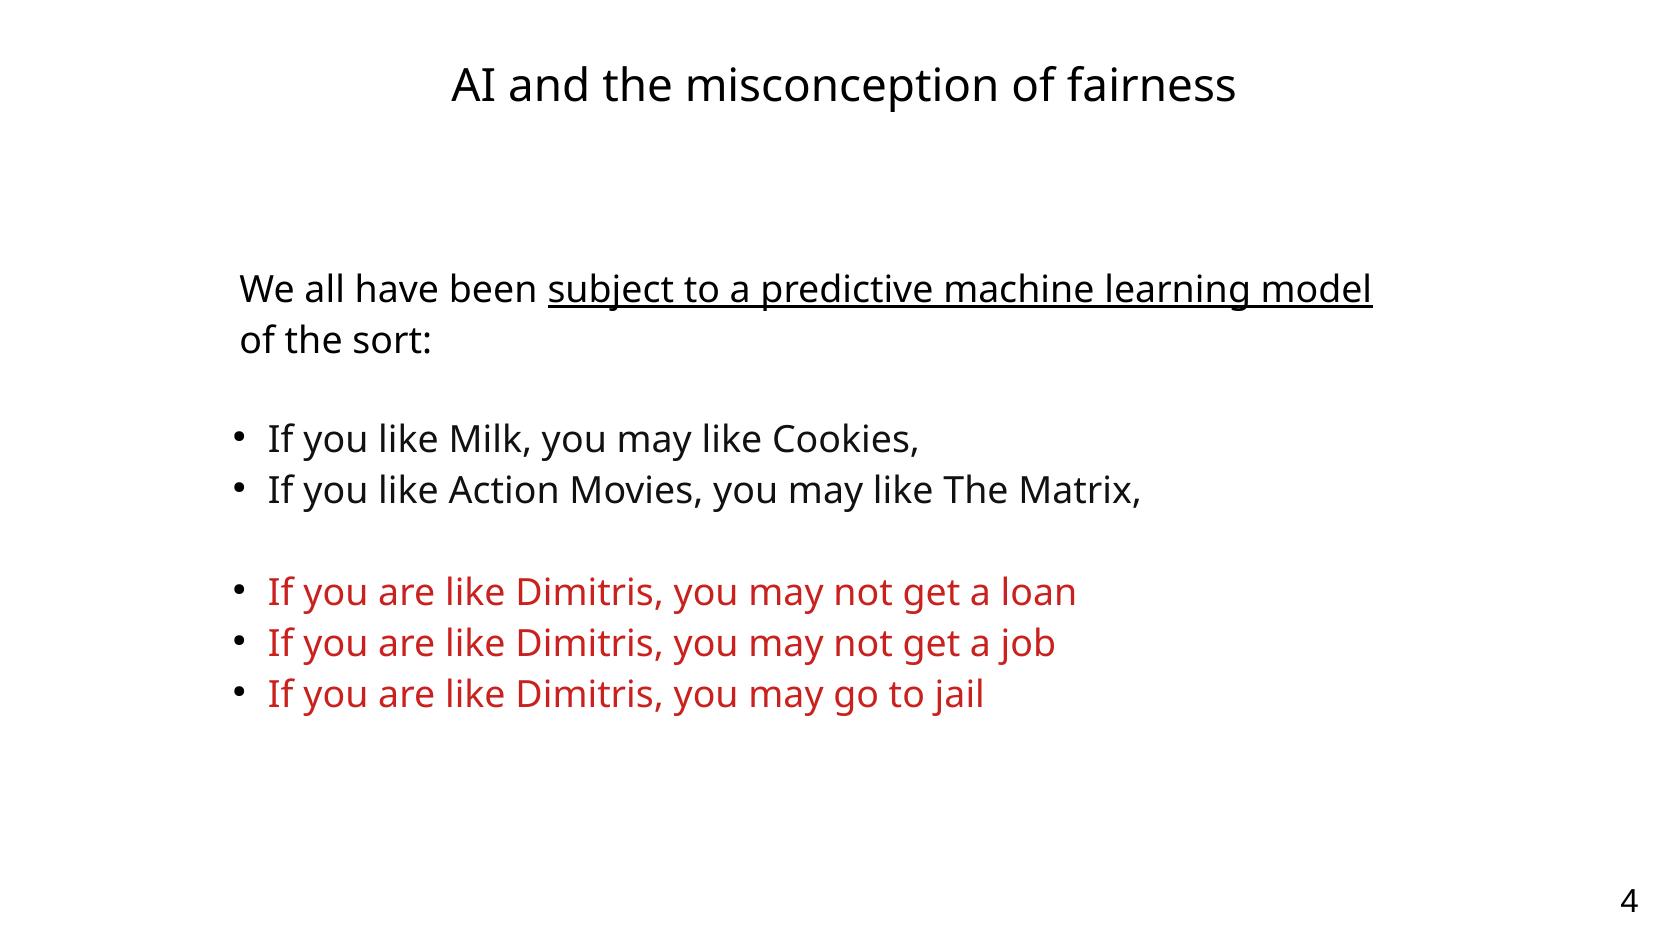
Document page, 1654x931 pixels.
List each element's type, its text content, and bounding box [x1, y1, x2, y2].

text_box <number> [1024, 874, 1654, 931]
text_box If you like Milk, you may like Cookies, If you like Action Movies, you may like The Matrix, If you are like Dimitris, you may not get a loan If you are like Dimitris, you may not get a job If you are like Dimitris, you may go to jail [217, 353, 1463, 728]
text_box We all have been subject to a predictive machine learning model of the sort: [189, 254, 1396, 373]
text_box AI and the misconception of fairness [376, 45, 1277, 123]
